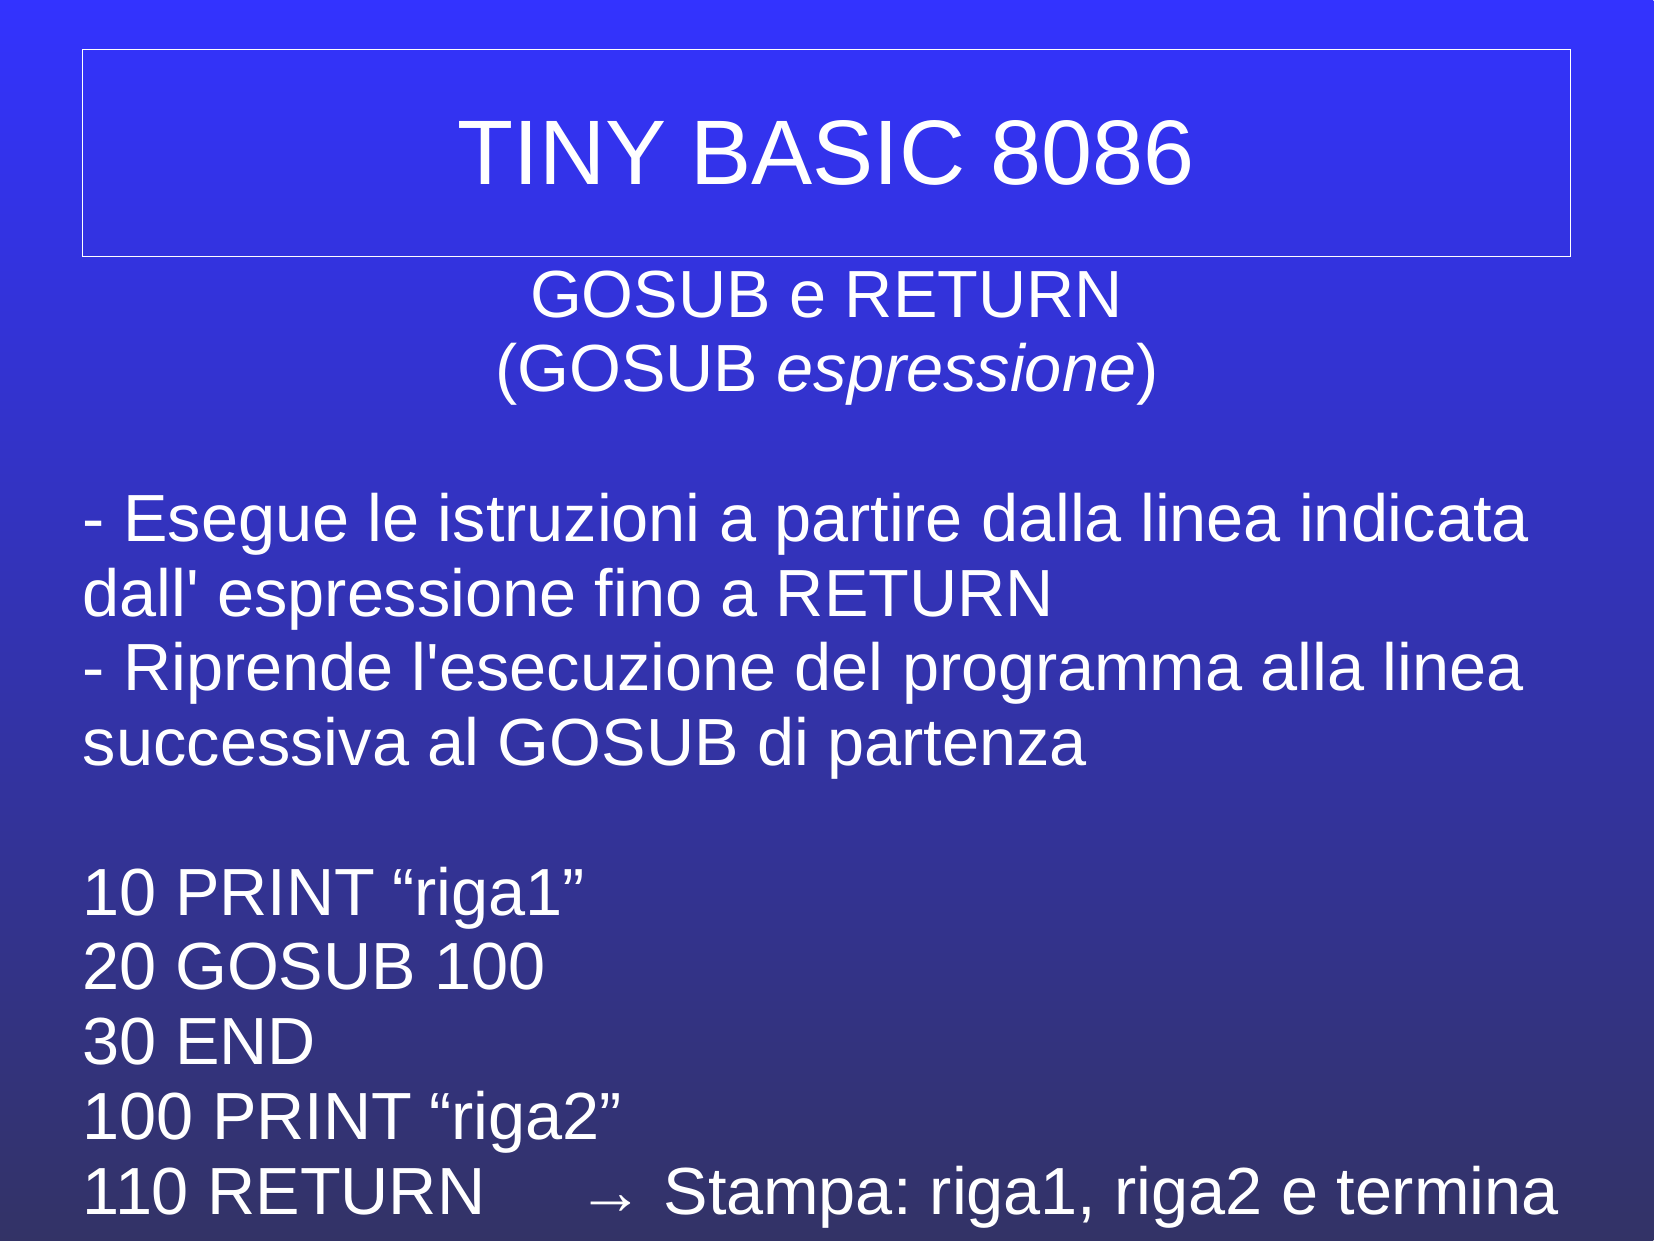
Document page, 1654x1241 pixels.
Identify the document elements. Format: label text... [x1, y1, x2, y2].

subtitle GOSUB e RETURN (GOSUB espressione) - Esegue le istruzioni a partire dalla linea indicata dall' espressione fino a RETURN - Riprende l'esecuzione del programma alla linea successiva al GOSUB di partenza 10 PRINT “riga1” 20 GOSUB 100 30 END 100 PRINT “riga2” 110 RETURN → Stampa: riga1, riga2 e termina [82, 256, 1571, 1229]
title TINY BASIC 8086 [82, 49, 1571, 256]
